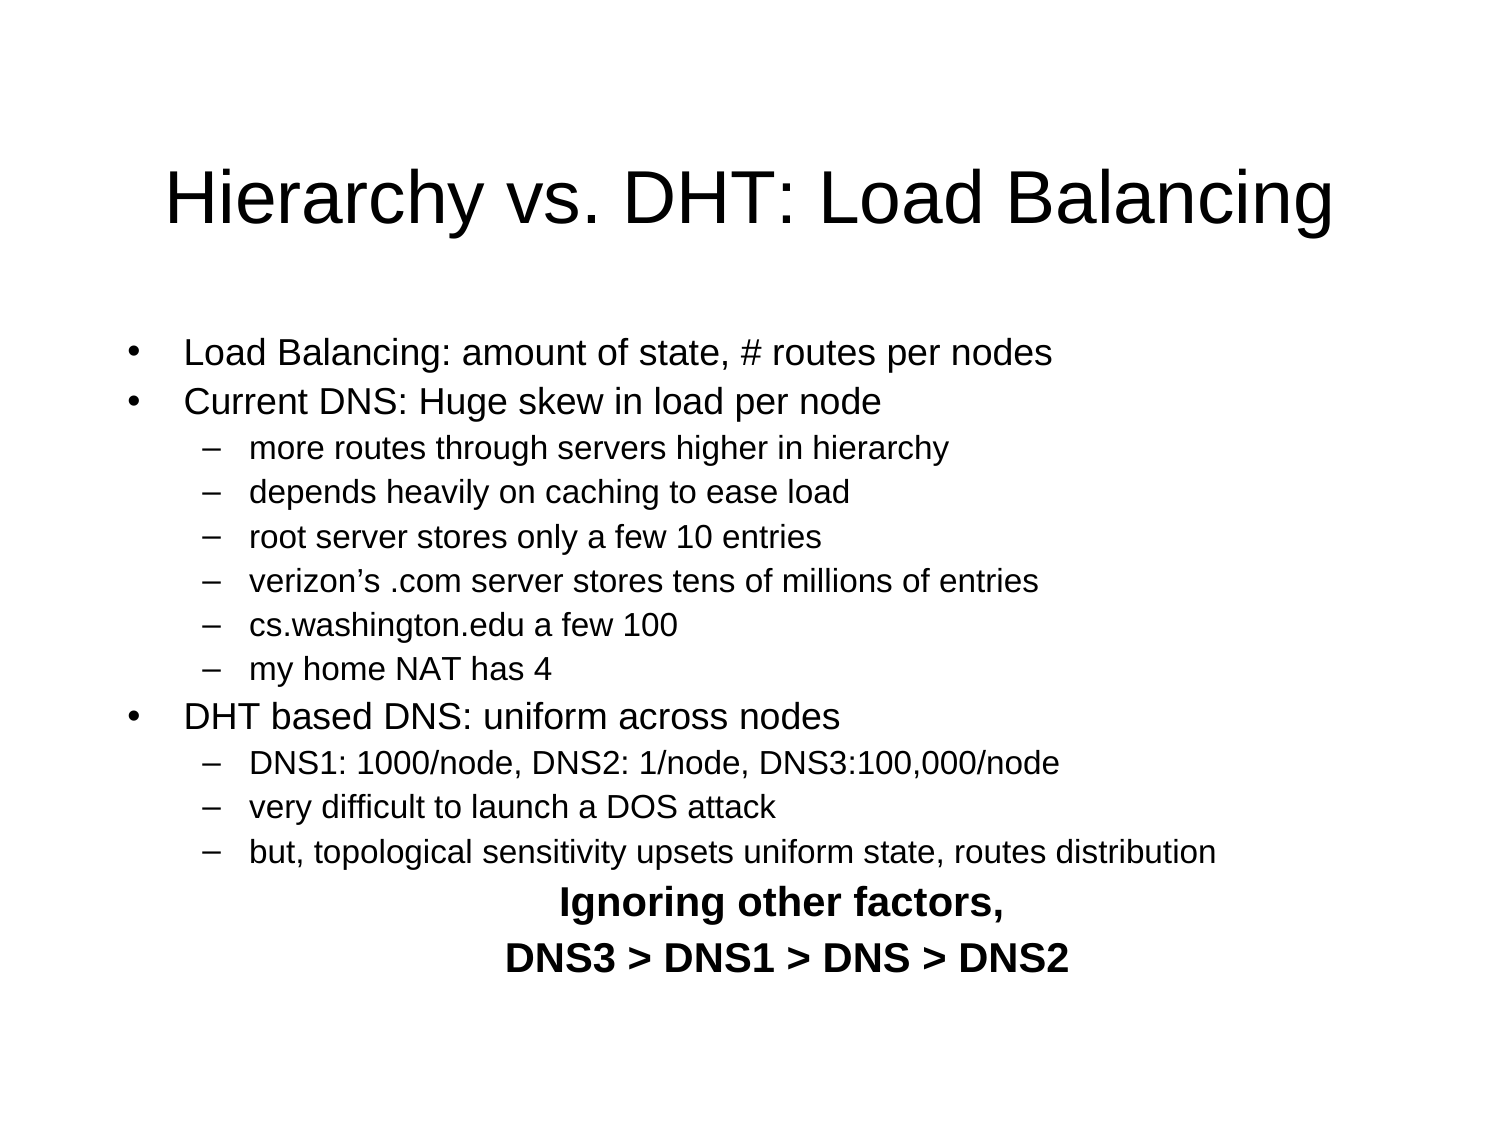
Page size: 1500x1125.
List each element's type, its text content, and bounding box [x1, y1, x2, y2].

title Hierarchy vs. DHT: Load Balancing [112, 99, 1388, 288]
list Load Balancing: amount of state, # routes per nodes Current DNS: Huge skew in load per node more routes through servers higher in hierarchy depends heavily on caching to ease load root server stores only a few 10 entries verizon’s .com server stores tens of millions of entries cs.washington.edu a few 100 my home NAT has 4 DHT based DNS: uniform across nodes DNS1: 1000/node, DNS2: 1/node, DNS3:100,000/node very difficult to launch a DOS attack but, topological sensitivity upsets uniform state, routes distribution Ignoring other factors, DNS3 > DNS1 > DNS > DNS2 [112, 324, 1388, 1000]
